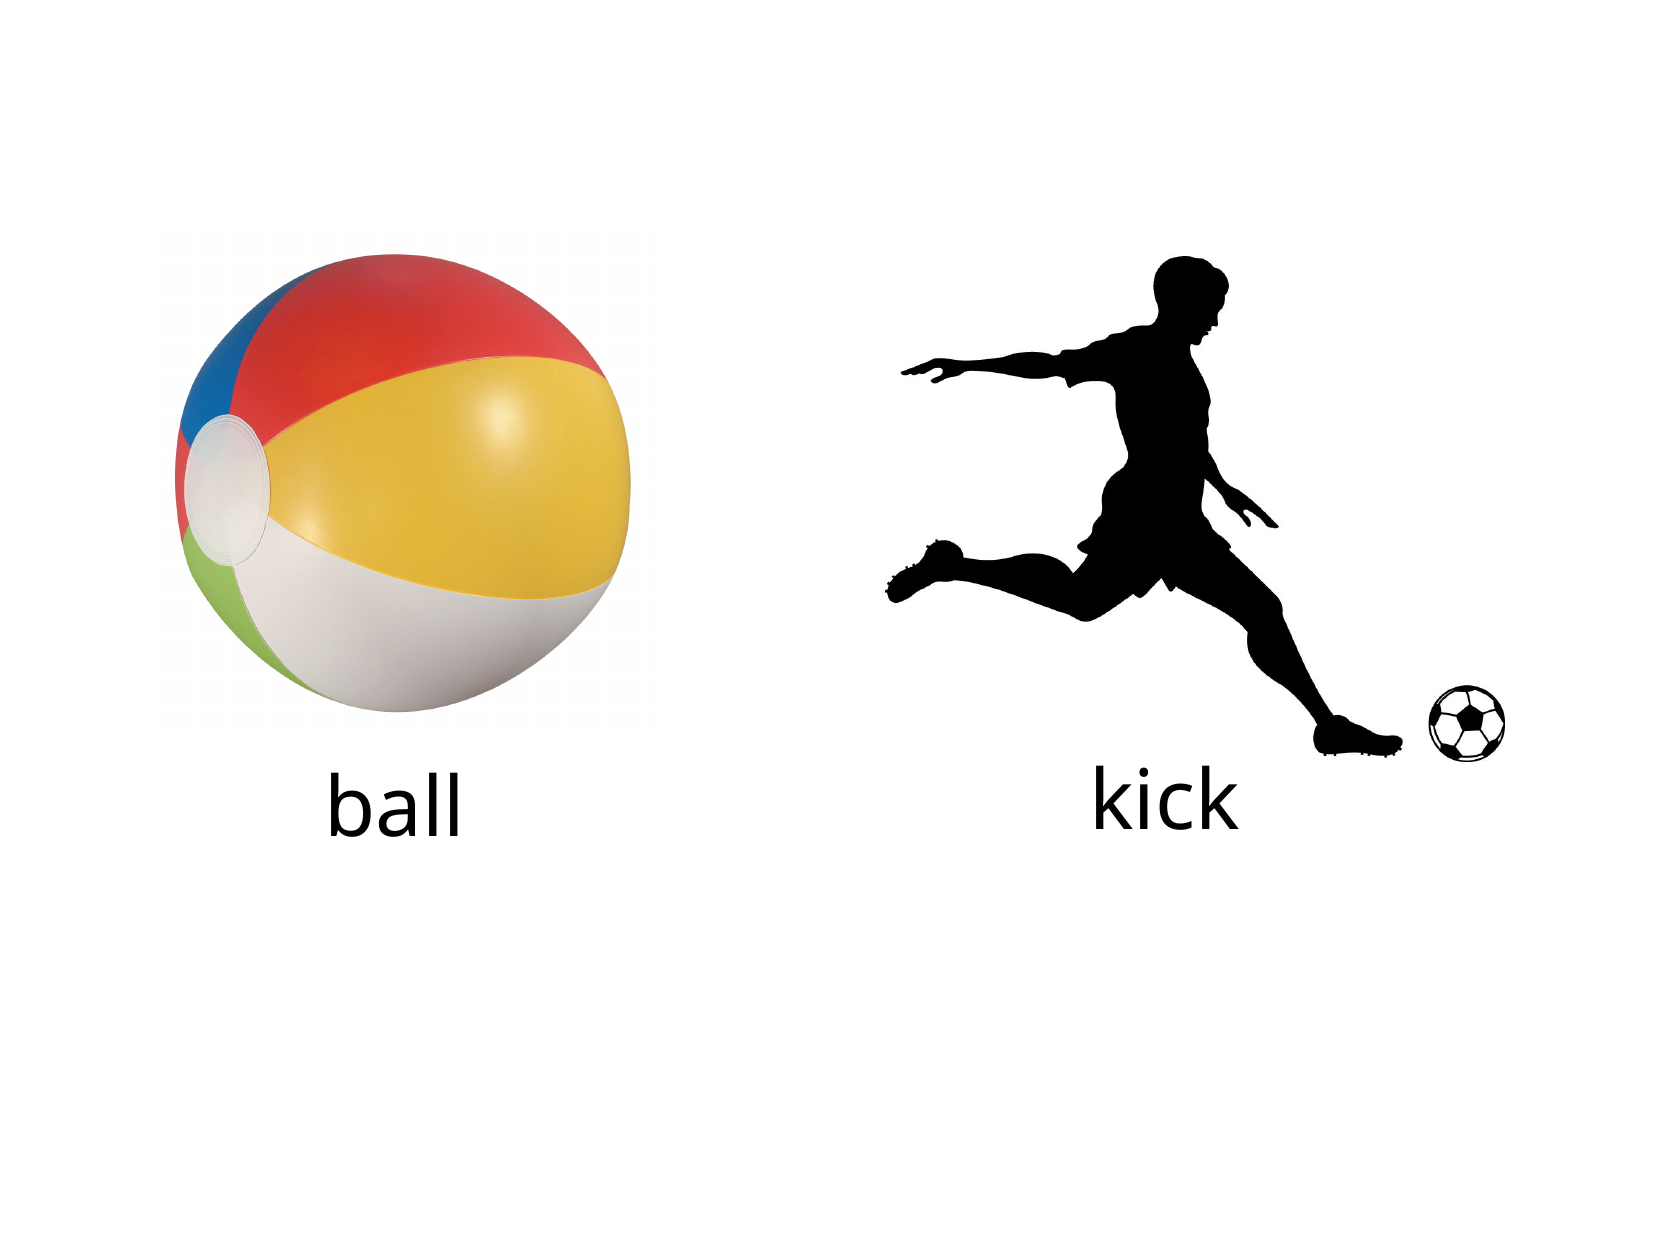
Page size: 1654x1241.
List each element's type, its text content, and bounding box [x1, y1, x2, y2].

text_box ball [309, 739, 805, 868]
picture [885, 254, 1505, 762]
picture [146, 224, 657, 735]
text_box kick [1074, 732, 1570, 862]
